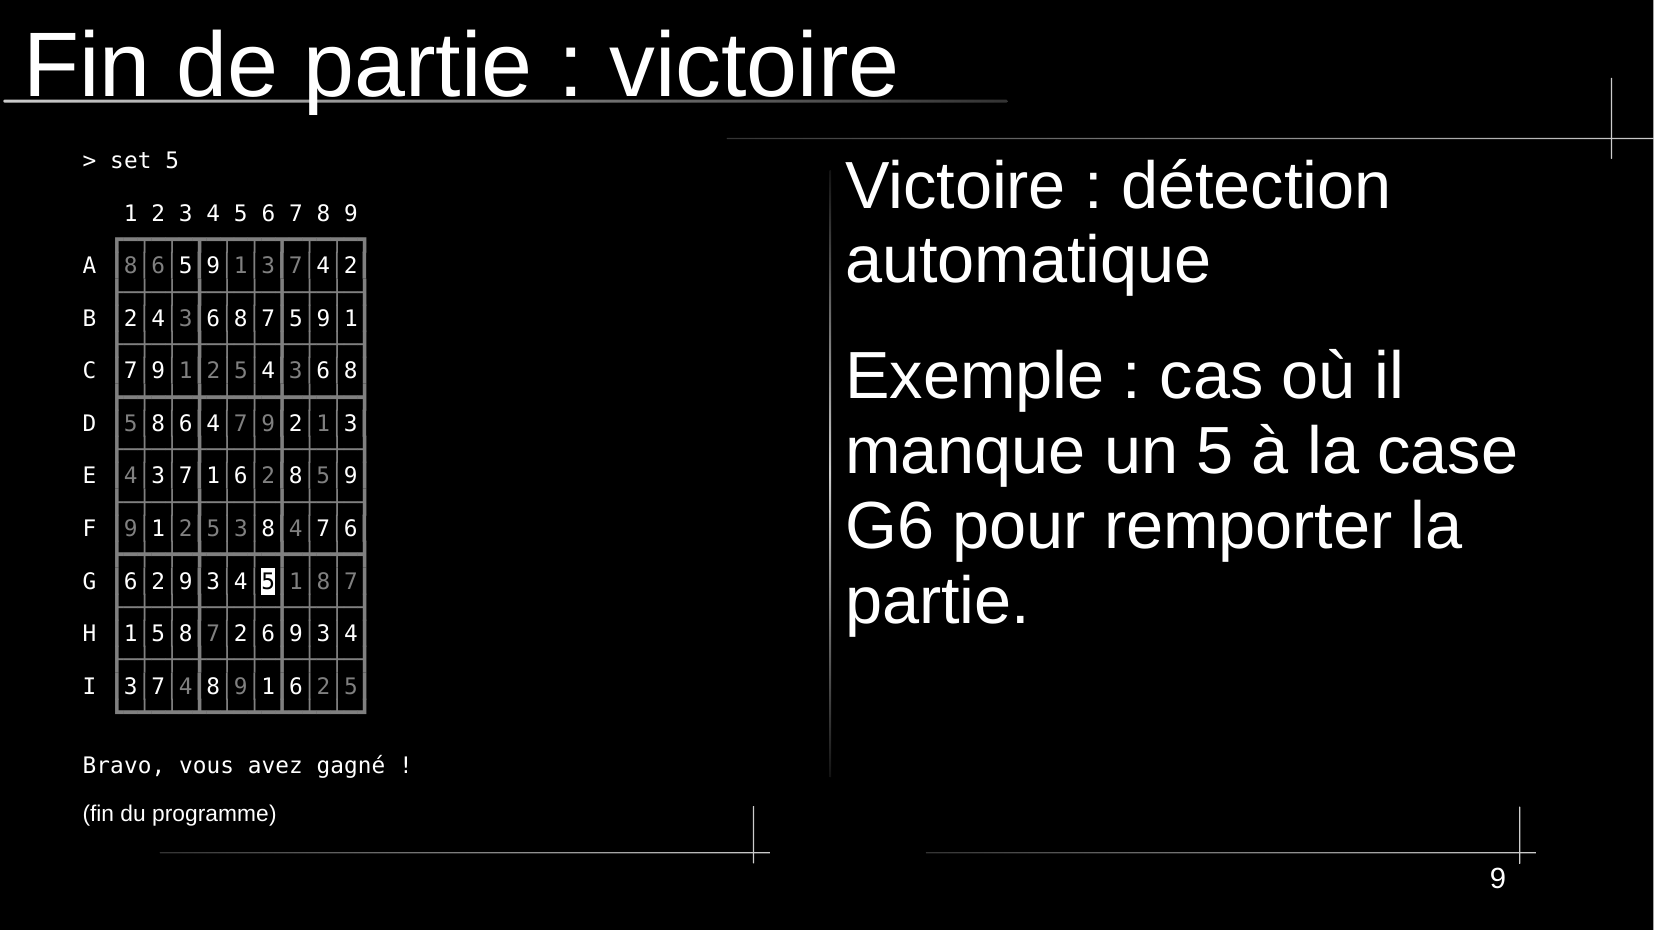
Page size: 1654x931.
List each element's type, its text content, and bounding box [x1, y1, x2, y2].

list Victoire : détection automatique Exemple : cas où il manque un 5 à la case G6 pour remporter la partie. [845, 147, 1572, 857]
list > set 5 1 2 3 4 5 6 7 8 9 ┏━┯━┯━┳━┯━┯━┳━┯━┯━┓ A ┃8│6│5┃9│1│3┃7│4│2┃ ┠─┼─┼─╂─┼─┼─╂─┼─┼─┨ B ┃2│4│3┃6│8│7┃5│9│1┃ ┠─┼─┼─╂─┼─┼─╂─┼─┼─┨ C ┃7│9│1┃2│5│4┃3│6│8┃ ┣━┿━┿━╋━┿━┿━╋━┿━┿━┫ D ┃5│8│6┃4│7│9┃2│1│3┃ ┠─┼─┼─╂─┼─┼─╂─┼─┼─┨ E ┃4│3│7┃1│6│2┃8│5│9┃ ┠─┼─┼─╂─┼─┼─╂─┼─┼─┨ F ┃9│1│2┃5│3│8┃4│7│6┃ ┣━┿━┿━╋━┿━┿━╋━┿━┿━┫ G ┃6│2│9┃3│4│5┃1│8│7┃ ┠─┼─┼─╂─┼─┼─╂─┼─┼─┨ H ┃1│5│8┃7│2│6┃9│3│4┃ ┠─┼─┼─╂─┼─┼─╂─┼─┼─┨ I ┃3│7│4┃8│9│1┃6│2│5┃ ┗━┷━┷━┻━┷━┷━┻━┷━┷━┛ Bravo, vous avez gagné ! (fin du programme) [82, 147, 809, 827]
title Fin de partie : victoire [23, 11, 1589, 119]
